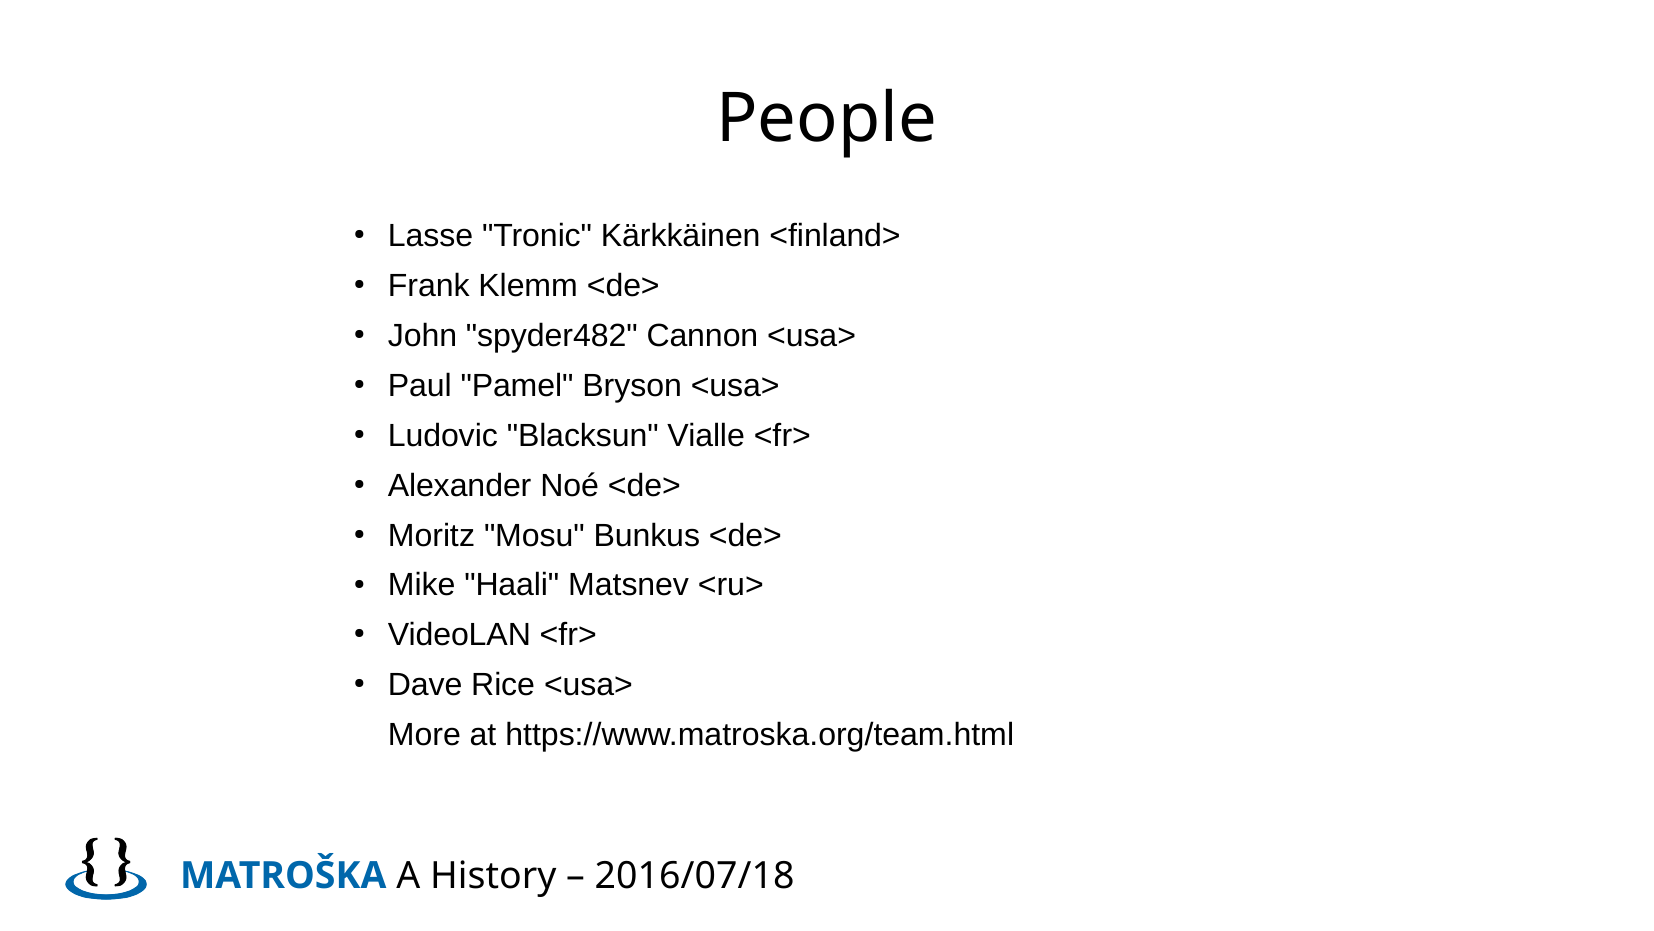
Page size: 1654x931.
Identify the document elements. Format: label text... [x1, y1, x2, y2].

text_box MATROŠKA A History – 2016/07/18 [165, 841, 892, 902]
list Lasse "Tronic" Kärkkäinen <finland> Frank Klemm <de> John "spyder482" Cannon <usa> Paul "Pamel" Bryson <usa> Ludovic "Blacksun" Vialle <fr> Alexander Noé <de> Moritz "Mosu" Bunkus <de> Mike "Haali" Matsnev <ru> VideoLAN <fr> Dave Rice <usa> More at https://www.matroska.org/team.html [342, 217, 1571, 758]
title People [82, 37, 1571, 193]
picture [65, 827, 147, 910]
